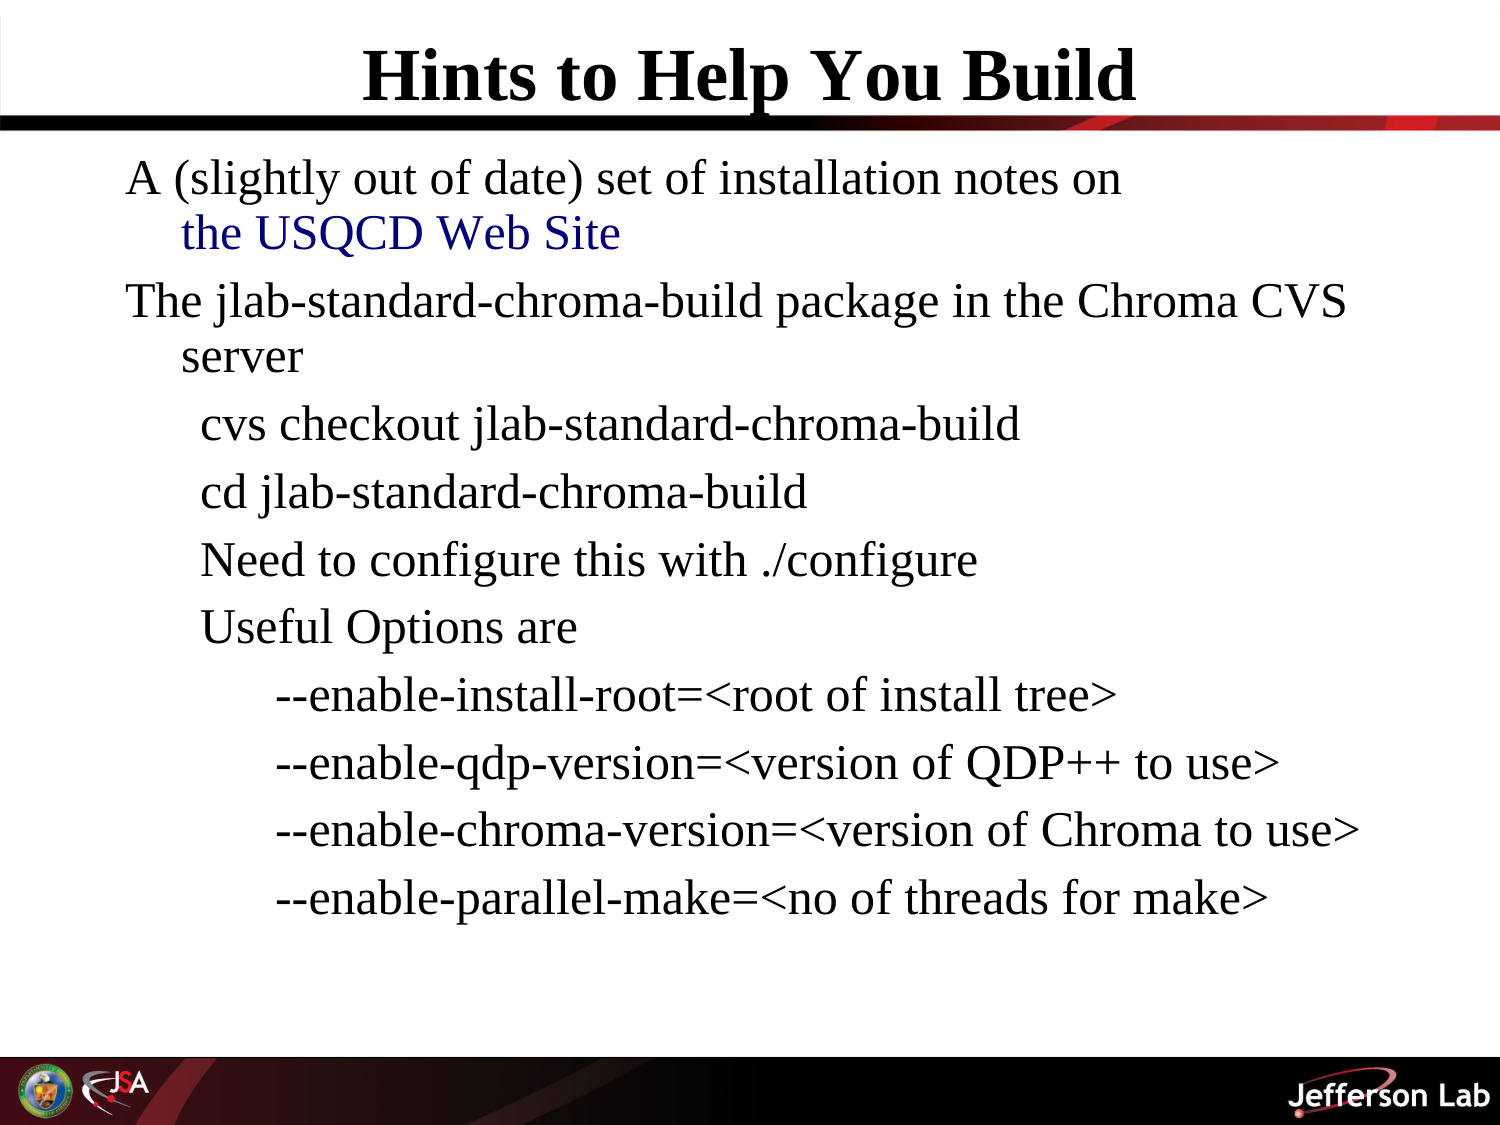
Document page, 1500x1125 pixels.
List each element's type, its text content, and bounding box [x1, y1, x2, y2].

list A (slightly out of date) set of installation notes on the USQCD Web Site The jlab-standard-chroma-build package in the Chroma CVS server cvs checkout jlab-standard-chroma-build cd jlab-standard-chroma-build Need to configure this with ./configure Useful Options are --enable-install-root=<root of install tree> --enable-qdp-version=<version of QDP++ to use> --enable-chroma-version=<version of Chroma to use> --enable-parallel-make=<no of threads for make> [125, 149, 1401, 1011]
picture [0, 0, 1500, 1125]
title Hints to Help You Build [112, 7, 1388, 143]
